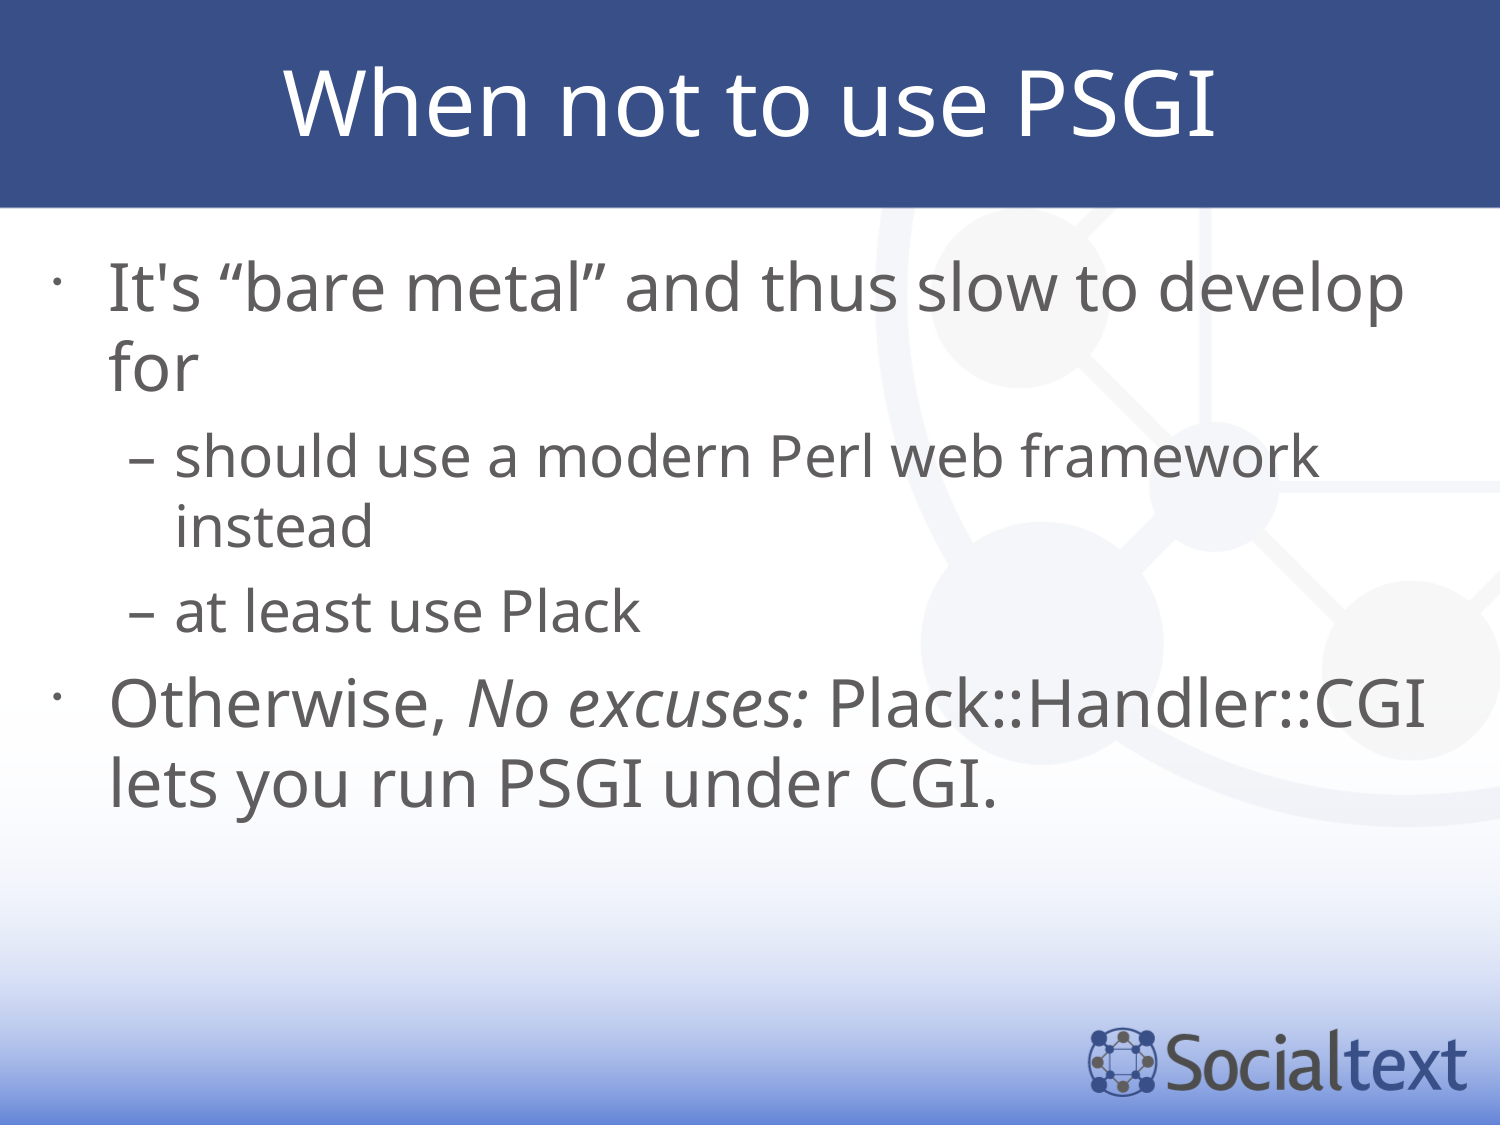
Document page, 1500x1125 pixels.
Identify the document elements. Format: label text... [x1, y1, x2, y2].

list It's “bare metal” and thus slow to develop for should use a modern Perl web framework instead at least use Plack Otherwise, No excuses: Plack::Handler::CGI lets you run PSGI under CGI. [37, 237, 1463, 989]
title When not to use PSGI [12, 0, 1488, 214]
picture [0, 0, 1500, 1125]
